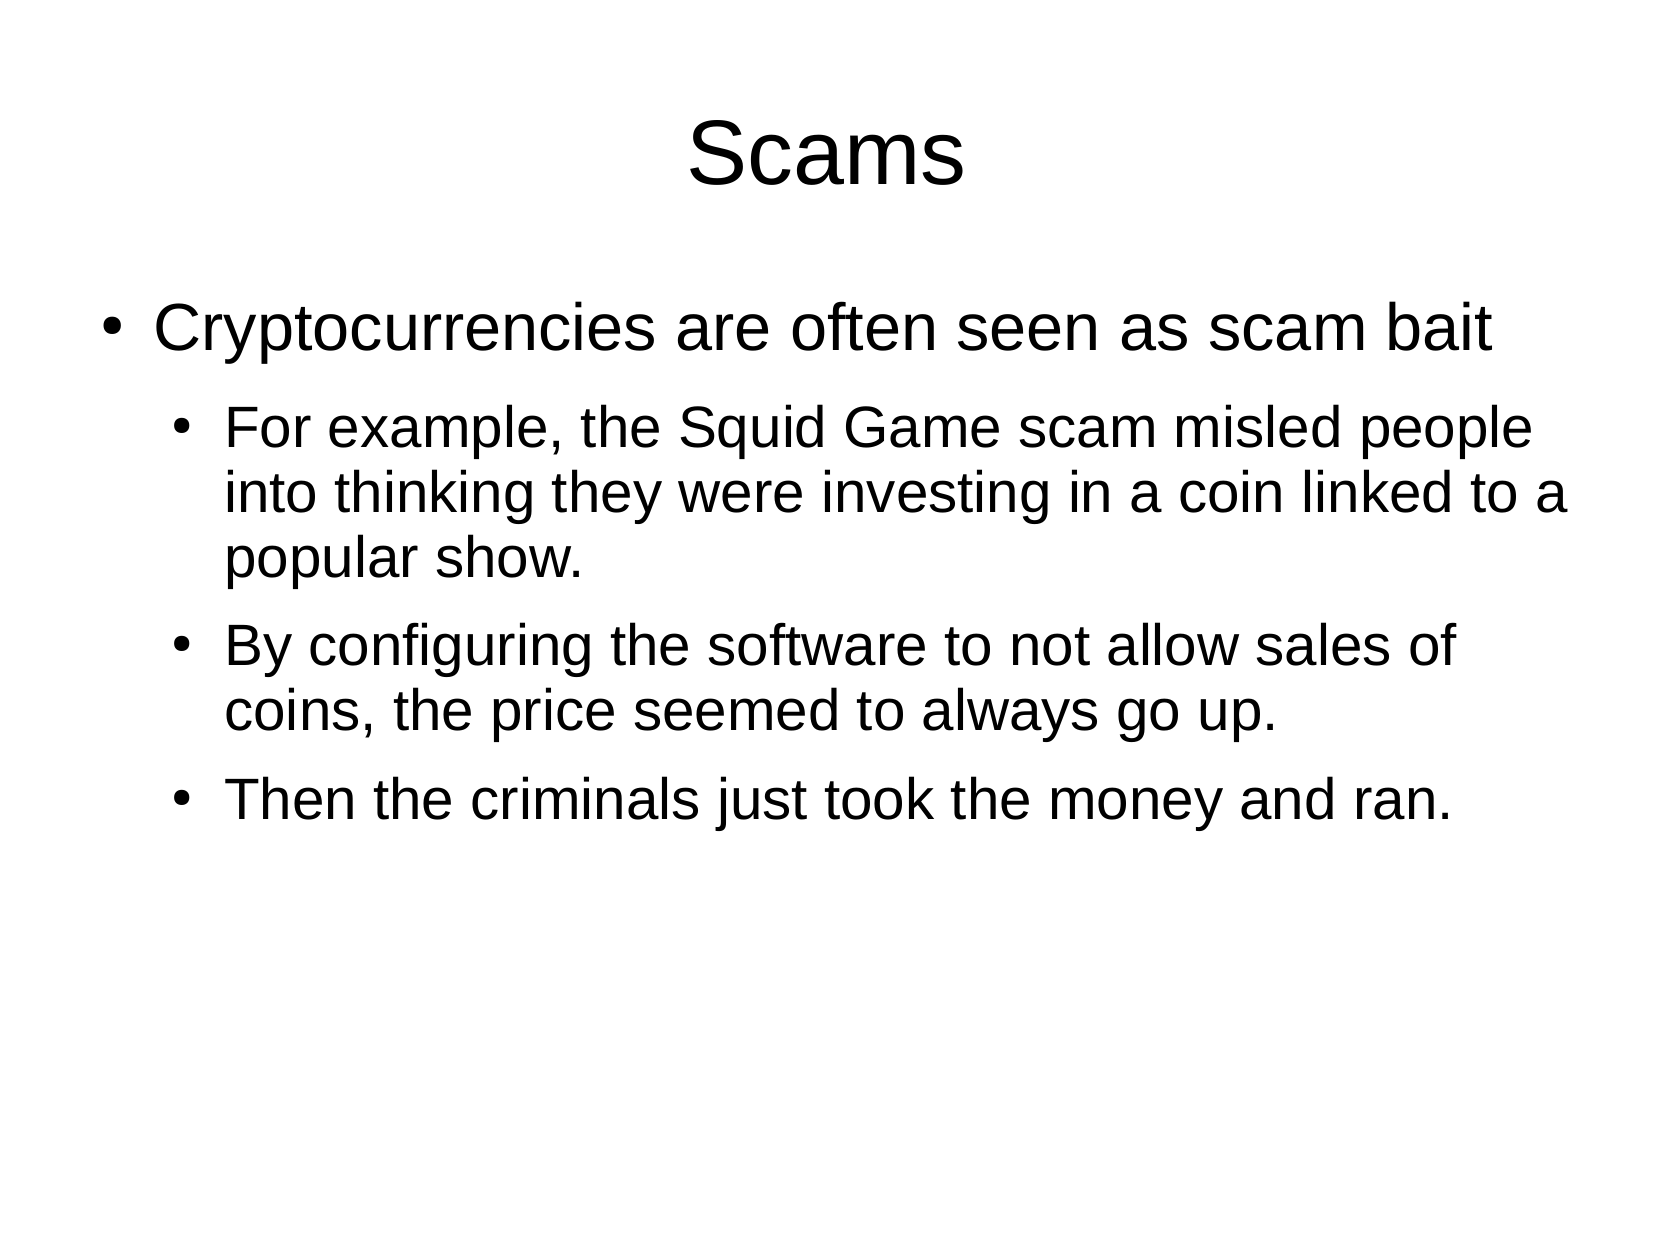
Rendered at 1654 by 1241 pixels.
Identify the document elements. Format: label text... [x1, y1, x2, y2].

list Cryptocurrencies are often seen as scam bait For example, the Squid Game scam misled people into thinking they were investing in a coin linked to a popular show. By configuring the software to not allow sales of coins, the price seemed to always go up. Then the criminals just took the money and ran. [82, 290, 1571, 1010]
title Scams [82, 49, 1571, 257]
